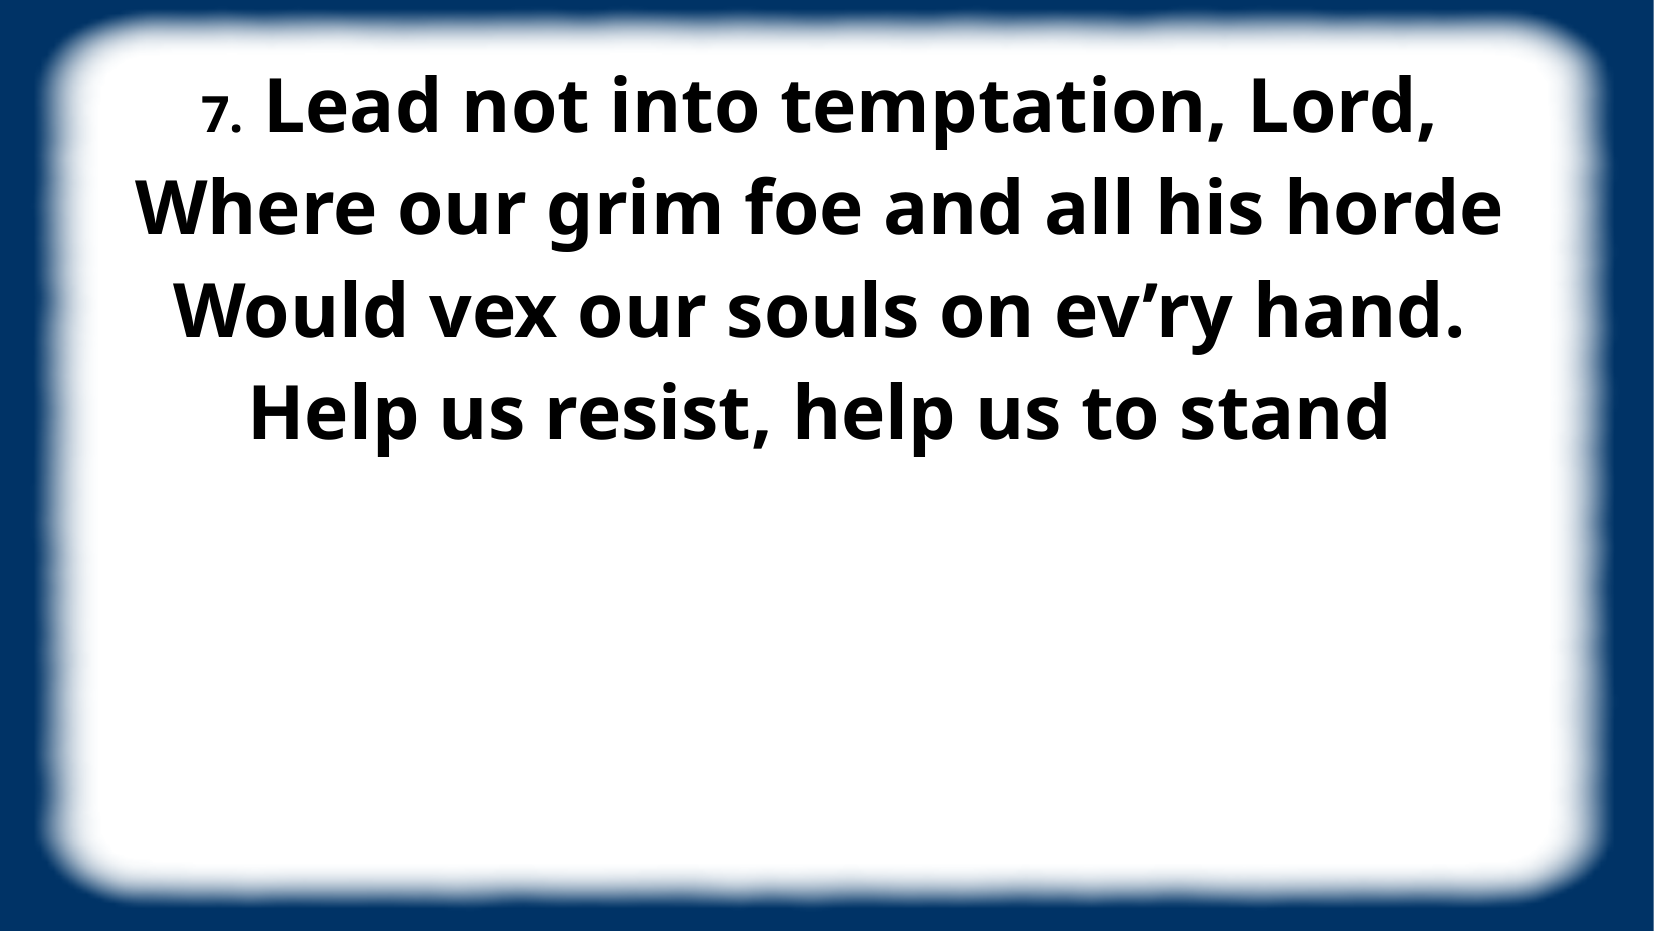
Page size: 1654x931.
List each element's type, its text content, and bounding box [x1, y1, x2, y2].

text_box 7. Lead not into temptation, Lord, Where our grim foe and all his horde Would vex our souls on ev’ry hand. Help us resist, help us to stand [77, 45, 1563, 460]
picture [0, 0, 1654, 931]
